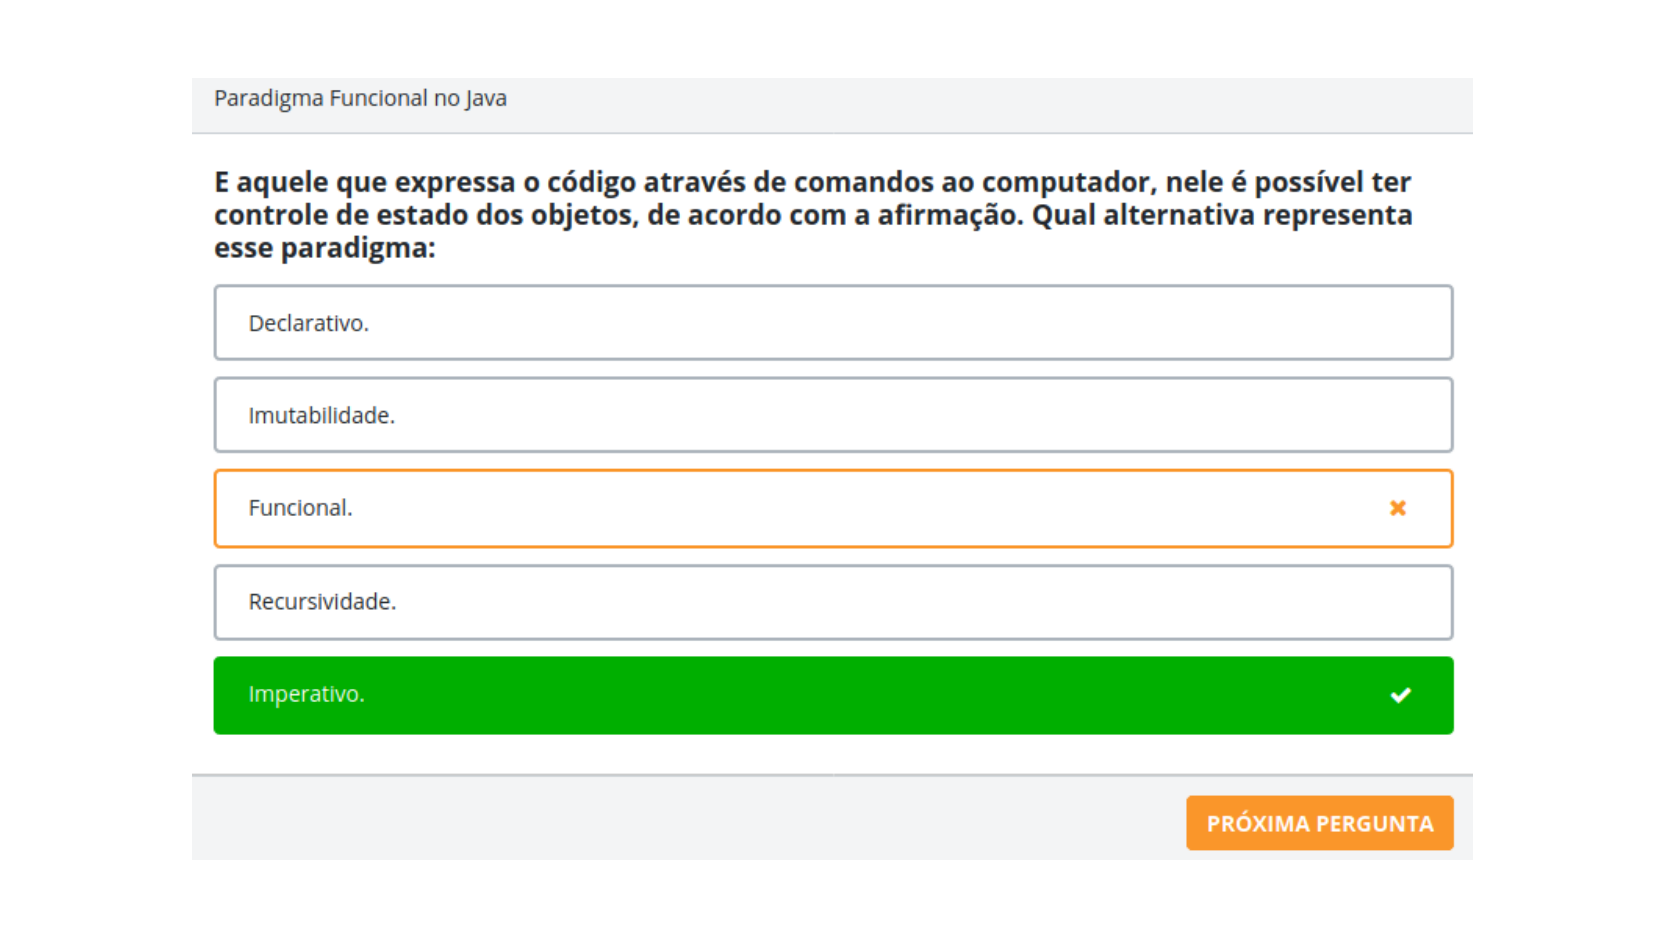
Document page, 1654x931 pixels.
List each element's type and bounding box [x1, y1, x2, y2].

picture [192, 78, 1473, 860]
